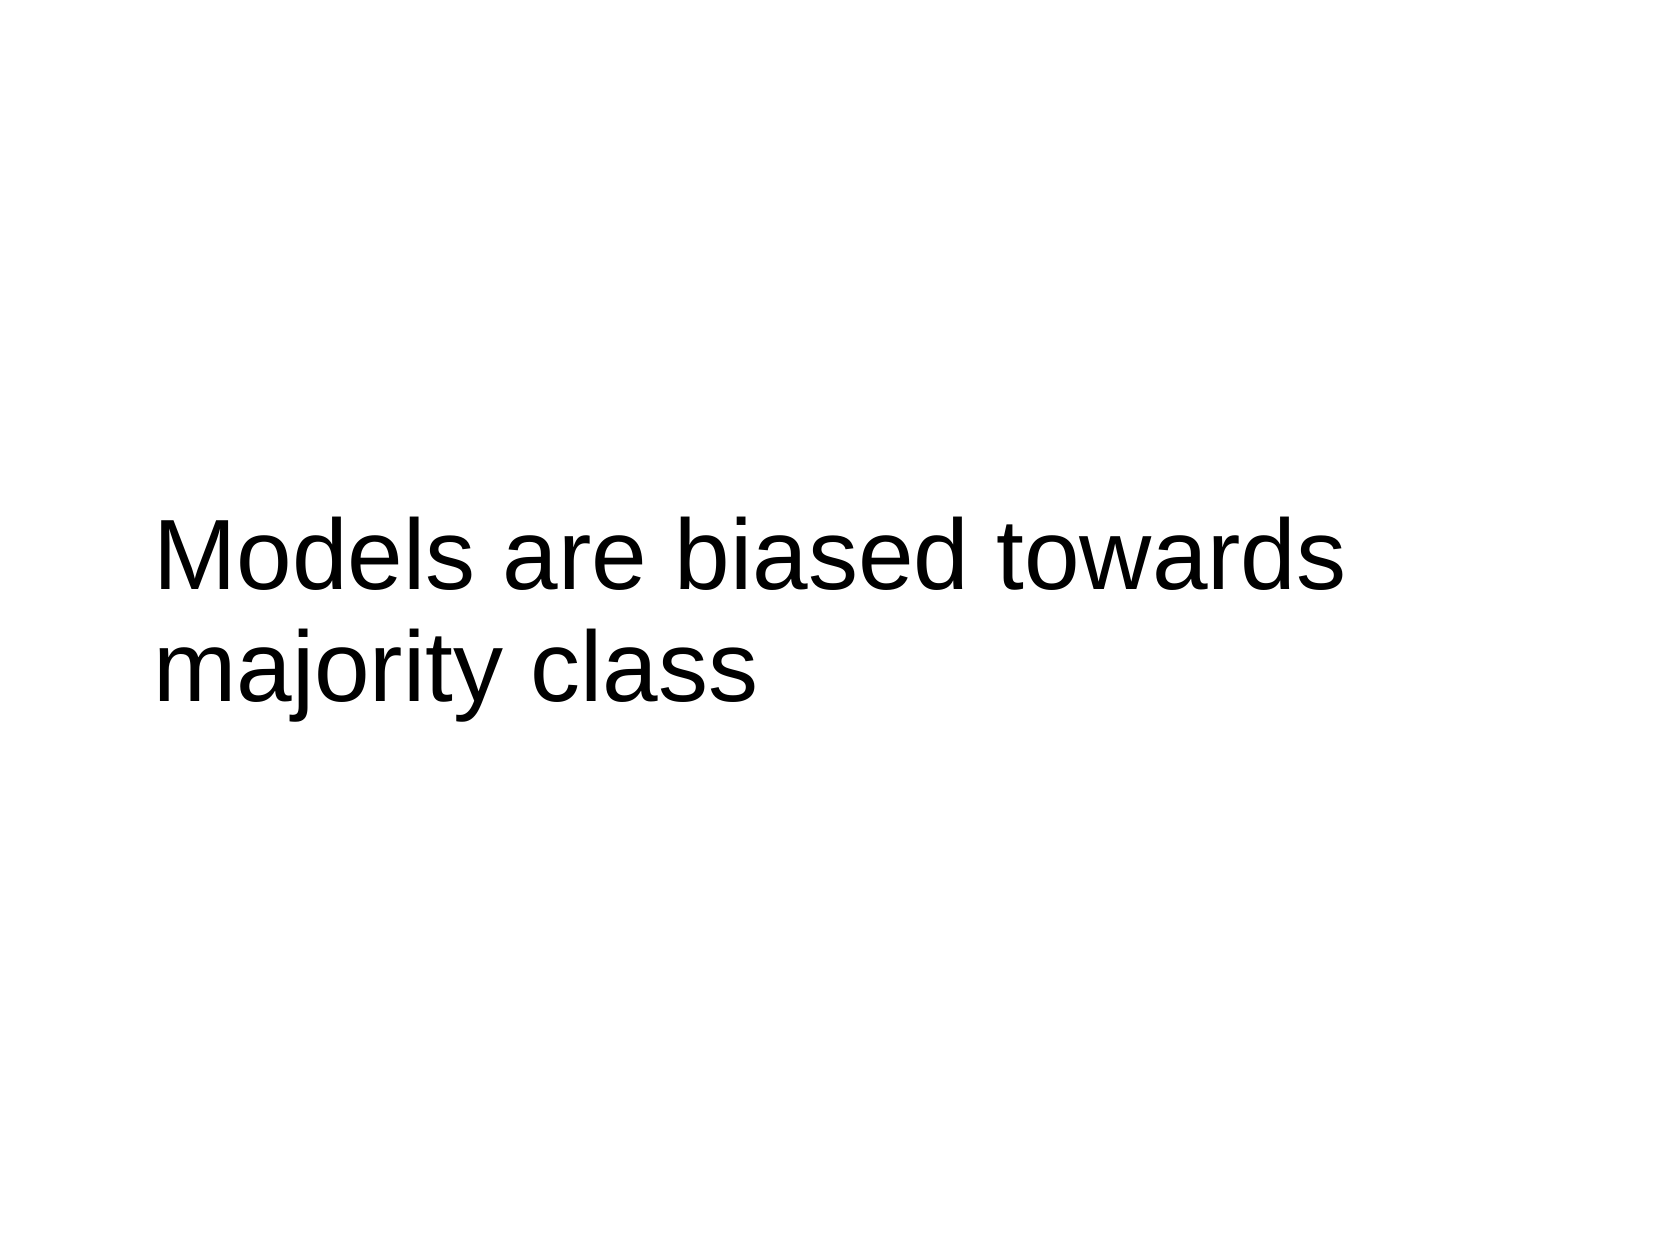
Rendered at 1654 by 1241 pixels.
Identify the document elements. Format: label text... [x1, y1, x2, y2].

list Models are biased towards majority class [82, 290, 1571, 1010]
